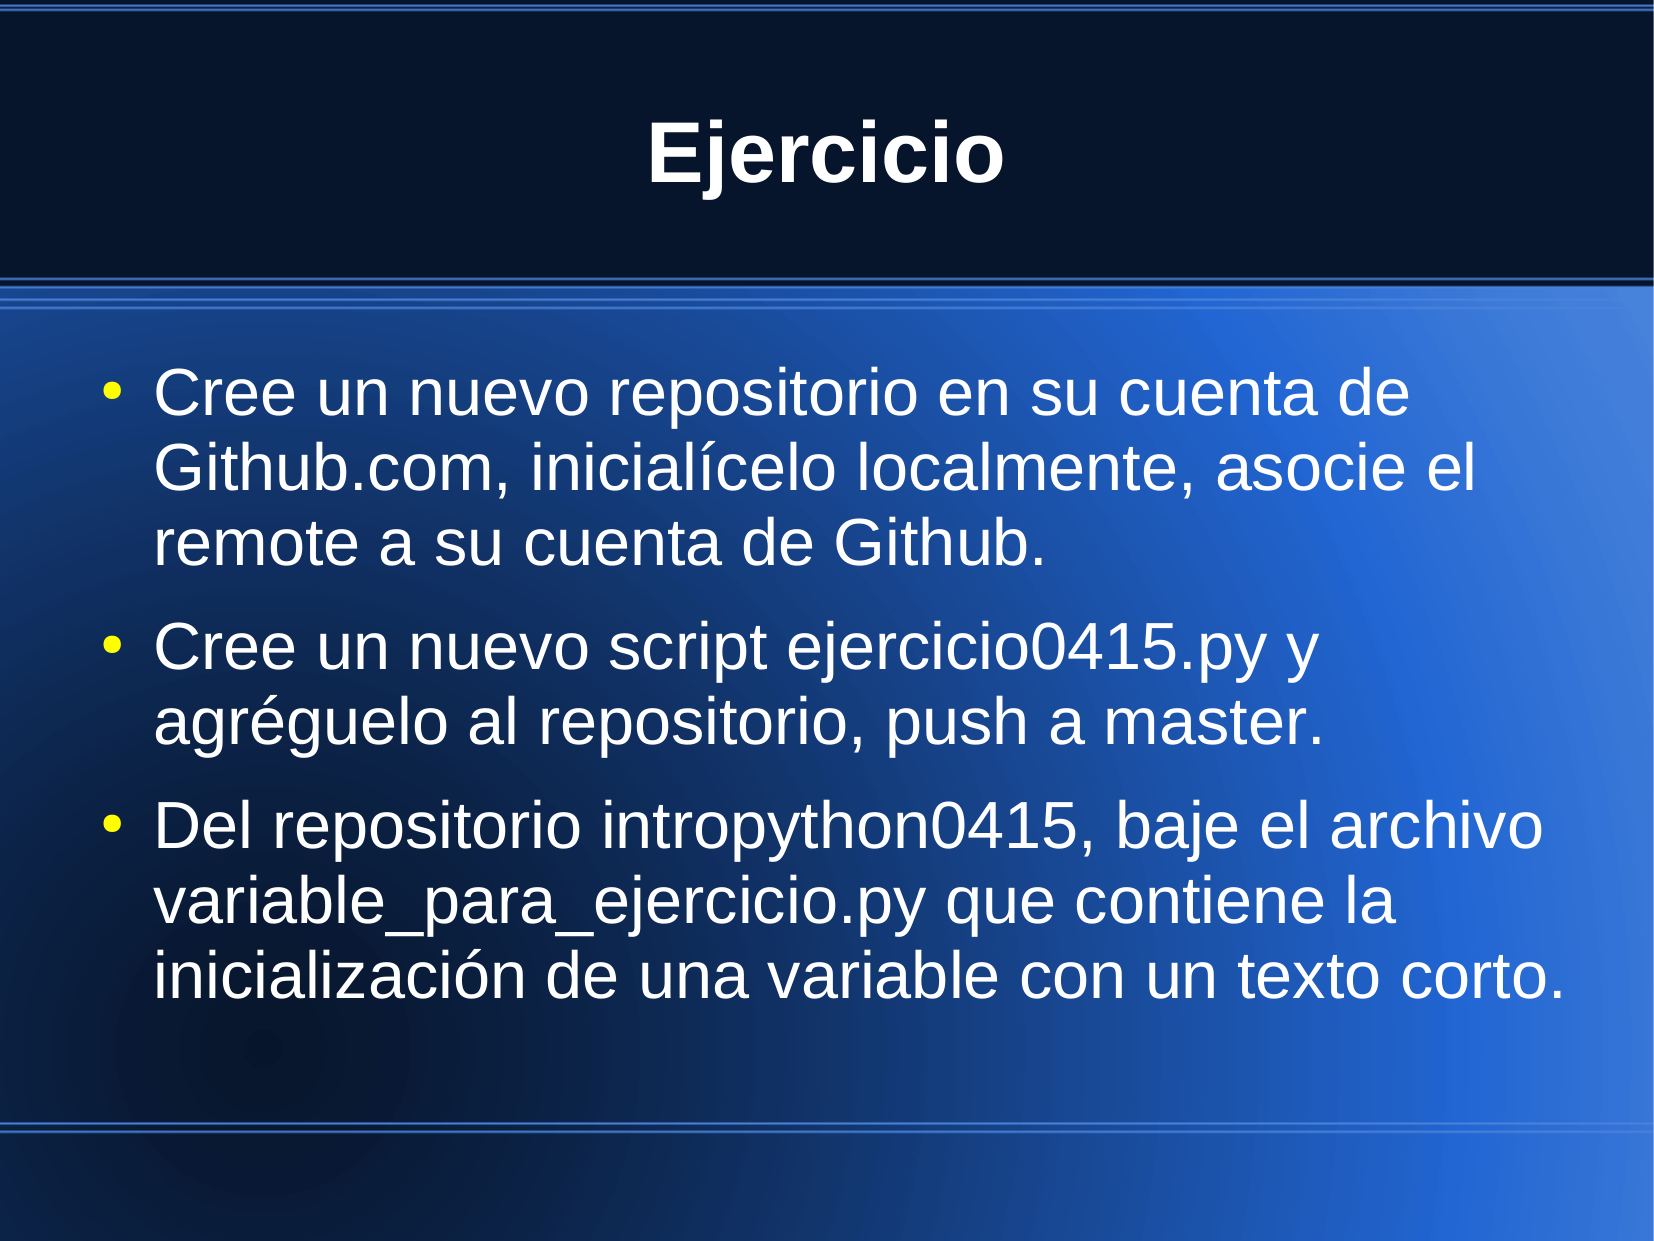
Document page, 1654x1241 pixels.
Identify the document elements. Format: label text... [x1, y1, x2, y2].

title Ejercicio [82, 49, 1571, 257]
list Cree un nuevo repositorio en su cuenta de Github.com, inicialícelo localmente, asocie el remote a su cuenta de Github. Cree un nuevo script ejercicio0415.py y agréguelo al repositorio, push a master. Del repositorio intropython0415, baje el archivo variable_para_ejercicio.py que contiene la inicialización de una variable con un texto corto. [82, 355, 1571, 1088]
picture [0, 0, 1654, 1241]
